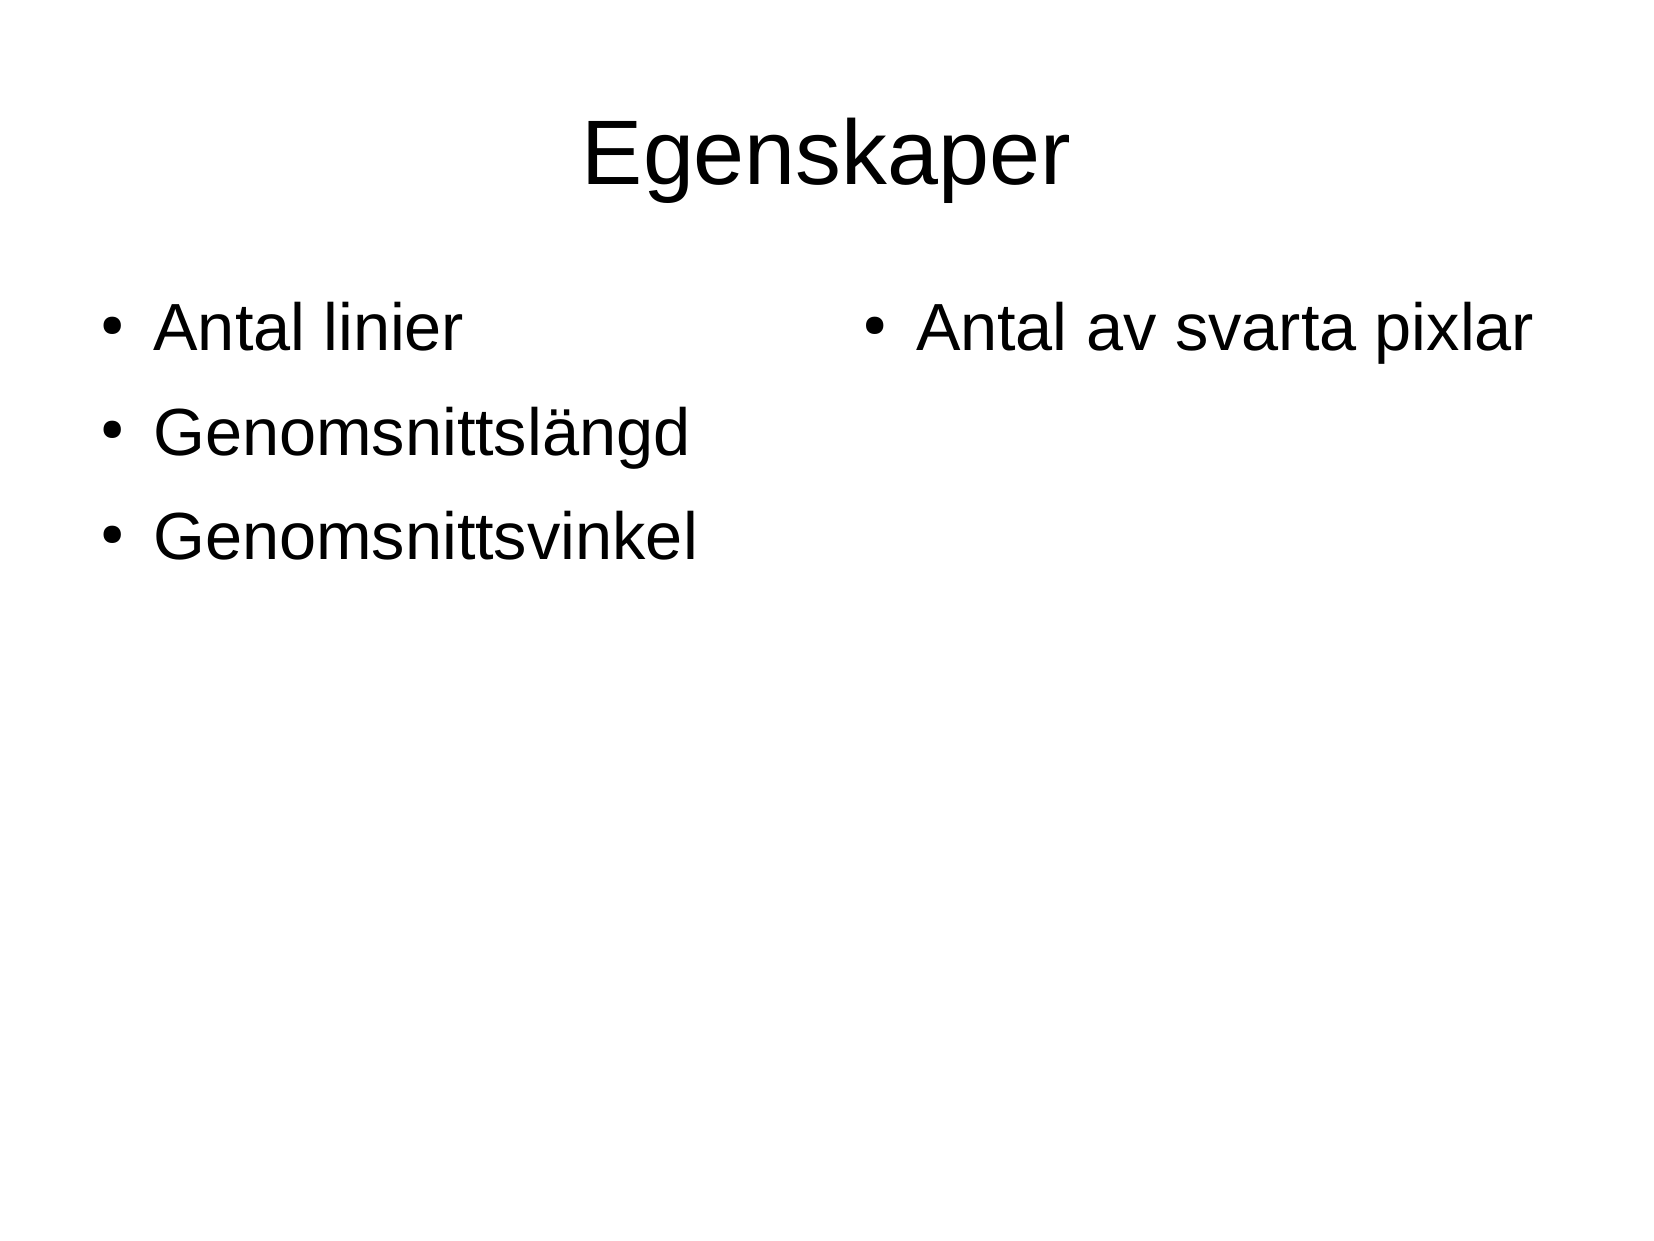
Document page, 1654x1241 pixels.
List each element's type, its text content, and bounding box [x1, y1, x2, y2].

list Antal linier Genomsnittslängd Genomsnittsvinkel [82, 290, 809, 1010]
list Antal av svarta pixlar [845, 290, 1572, 1010]
title Egenskaper [82, 49, 1571, 257]
